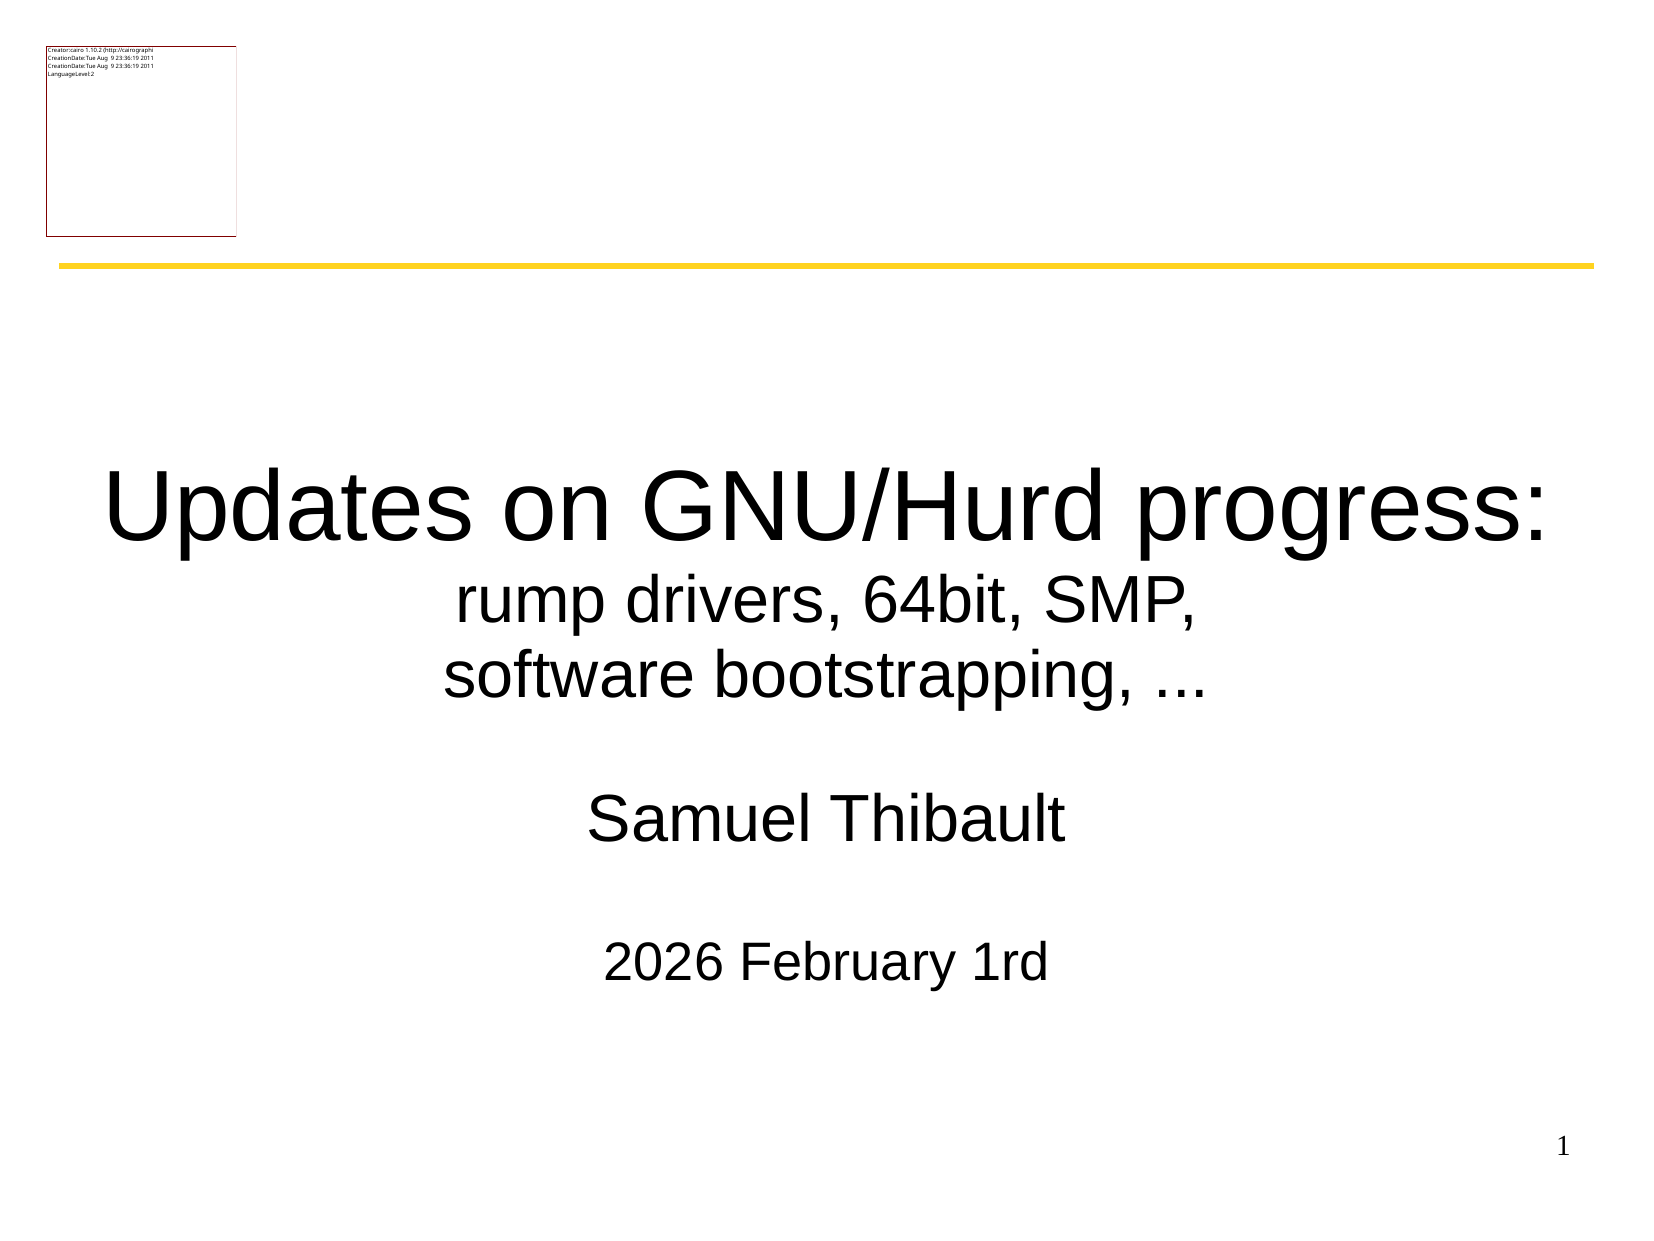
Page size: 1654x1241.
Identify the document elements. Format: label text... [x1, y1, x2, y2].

subtitle Updates on GNU/Hurd progress: rump drivers, 64bit, SMP, software bootstrapping, ... Samuel Thibault 2026 February 1rd [82, 290, 1571, 1152]
